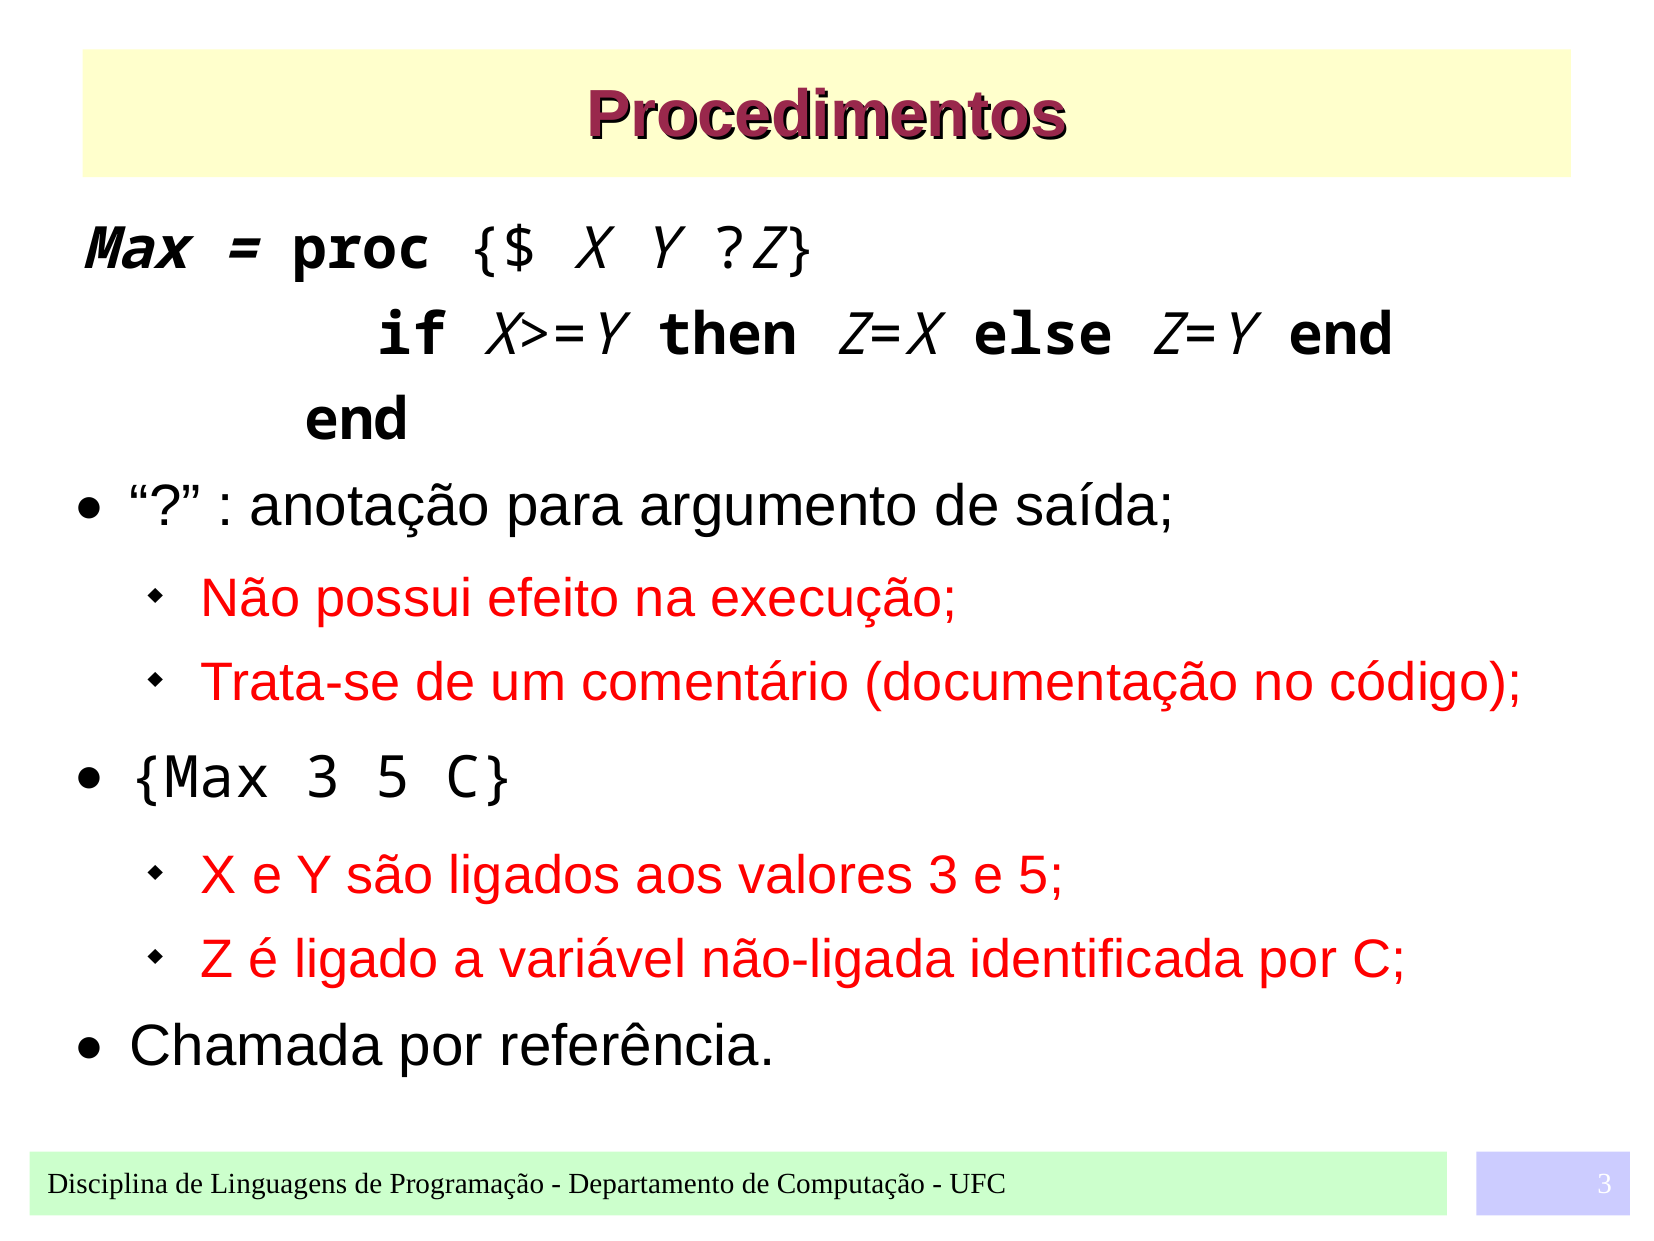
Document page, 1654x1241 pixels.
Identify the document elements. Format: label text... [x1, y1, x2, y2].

title Procedimentos [82, 49, 1571, 178]
list Max = proc {$ X Y ?Z} if X>=Y then Z=X else Z=Y end end [82, 206, 1565, 465]
list “?” : anotação para argumento de saída; Não possui efeito na execução; Trata-se de um comentário (documentação no código); {Max 3 5 C} X e Y são ligados aos valores 3 e 5; Z é ligado a variável não-ligada identificada por C; Chamada por referência. [59, 472, 1572, 1093]
